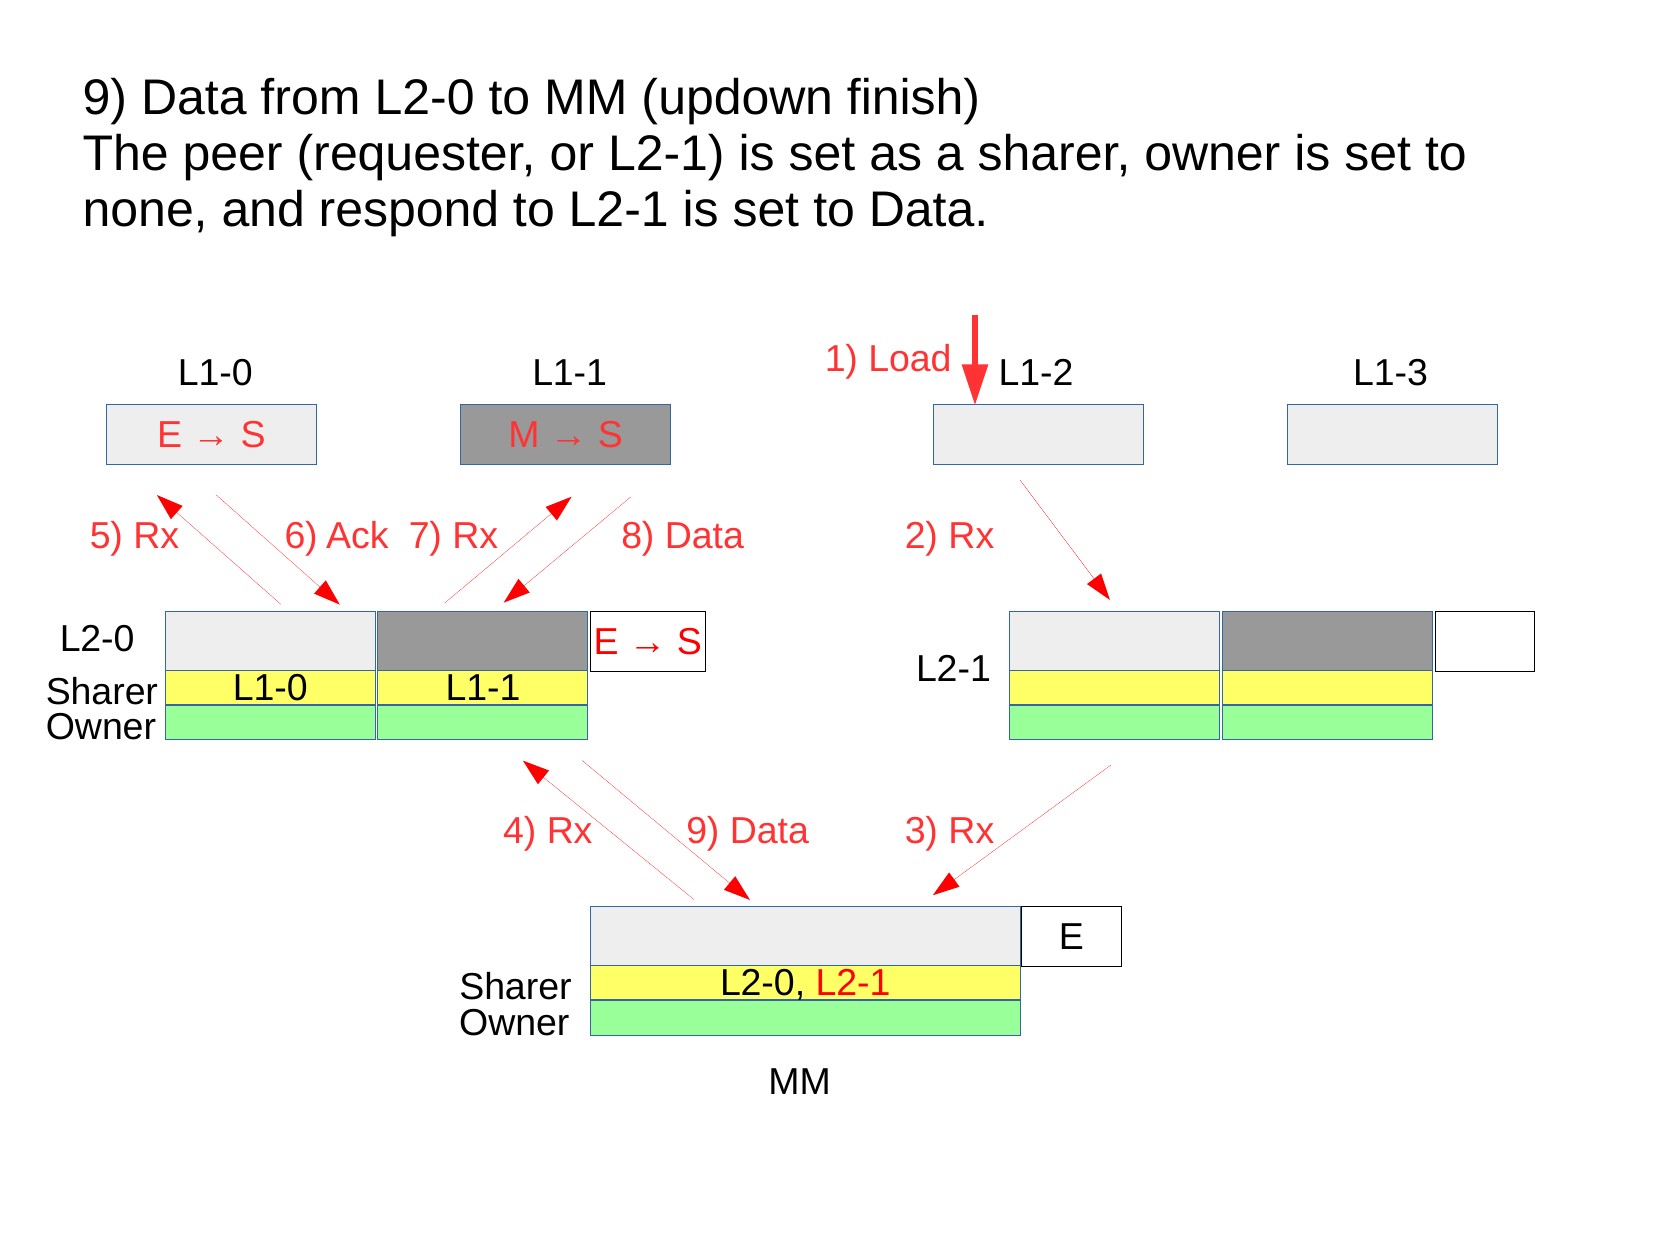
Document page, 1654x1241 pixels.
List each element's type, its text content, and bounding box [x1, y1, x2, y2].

text_box L1-2 [983, 344, 1119, 402]
text_box [377, 705, 588, 740]
text_box 1) Load [810, 330, 969, 387]
text_box L2-1 [901, 639, 1037, 697]
text_box Owner [31, 720, 171, 756]
text_box [1287, 404, 1498, 465]
text_box 7) Rx [393, 507, 514, 565]
text_box 2) Rx [889, 507, 1010, 564]
text_box [590, 1000, 1021, 1036]
text_box 5) Rx [75, 507, 196, 564]
text_box L2-0, L2-1 [590, 965, 1021, 1000]
text_box MM [753, 1053, 889, 1111]
title 9) Data from L2-0 to MM (updown finish) The peer (requester, or L2-1) is set as a sharer, owner is set to none, and respond to L2-1 is set to Data. [82, 49, 1571, 257]
text_box L1-0 [163, 344, 299, 402]
text_box [377, 611, 588, 670]
text_box [1009, 611, 1220, 740]
text_box L1-3 [1338, 344, 1474, 402]
text_box 3) Rx [889, 802, 1010, 860]
text_box [590, 906, 1021, 965]
text_box [171, 705, 376, 740]
text_box [1435, 611, 1535, 672]
text_box 8) Data [606, 507, 766, 565]
text_box L1-0 [174, 670, 376, 705]
text_box 6) Ack [269, 507, 393, 564]
text_box Sharer [444, 958, 587, 1016]
text_box E [1021, 906, 1122, 967]
text_box [933, 404, 1144, 465]
text_box L2-0 [45, 610, 181, 668]
text_box M → S [460, 404, 671, 465]
text_box L1-1 [517, 344, 653, 402]
text_box L1-1 [377, 670, 588, 705]
text_box [1222, 611, 1433, 740]
text_box Owner [444, 1016, 585, 1051]
text_box E → S [106, 404, 317, 465]
text_box [174, 611, 376, 670]
text_box 9) Data [671, 802, 856, 860]
text_box 4) Rx [488, 802, 609, 860]
text_box Sharer [31, 662, 174, 720]
text_box E → S [590, 611, 706, 672]
